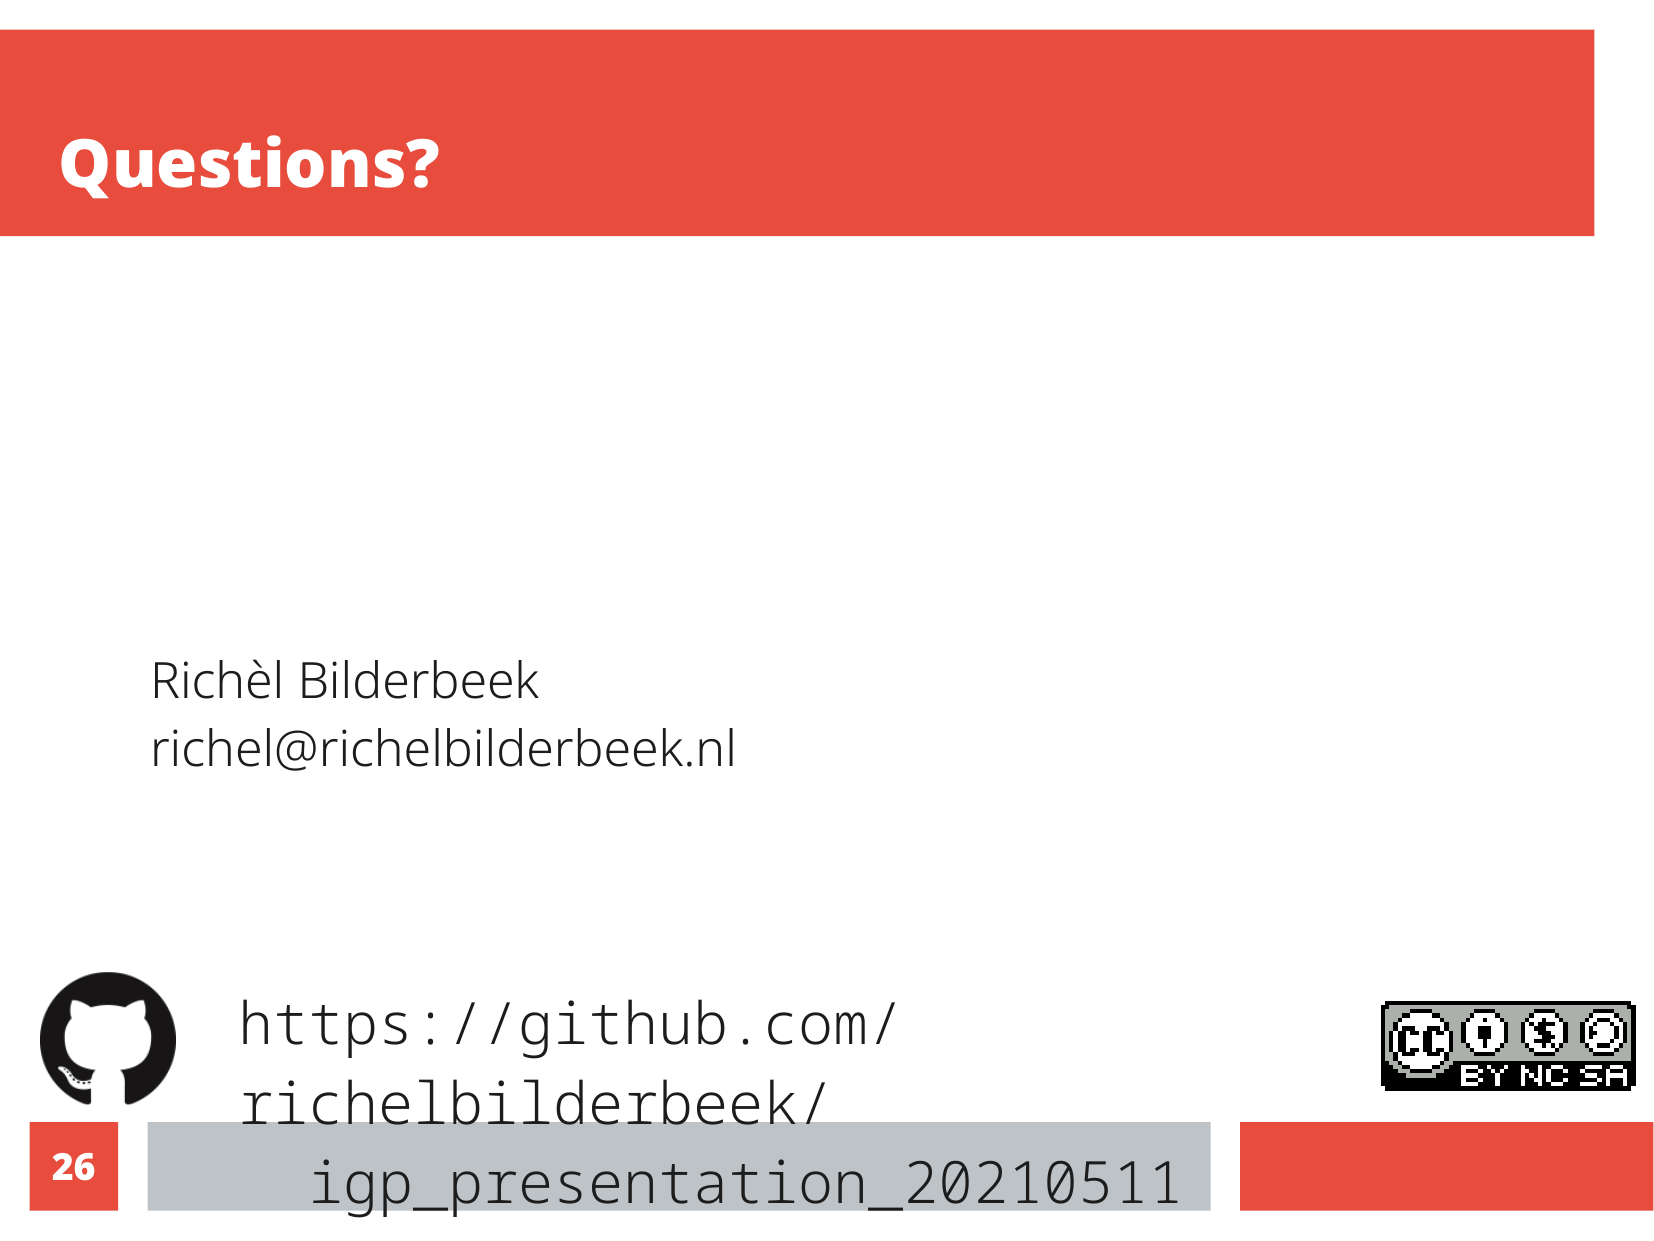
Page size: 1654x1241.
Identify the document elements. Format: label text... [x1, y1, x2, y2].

text_box https://github.com/richelbilderbeek/ igp_presentation_20210511 [238, 982, 1324, 1118]
picture [40, 971, 176, 1108]
text_box Richèl Bilderbeek richel@richelbilderbeek.nl [150, 645, 1216, 774]
picture [1381, 1001, 1636, 1091]
title Questions? [59, 59, 1595, 207]
